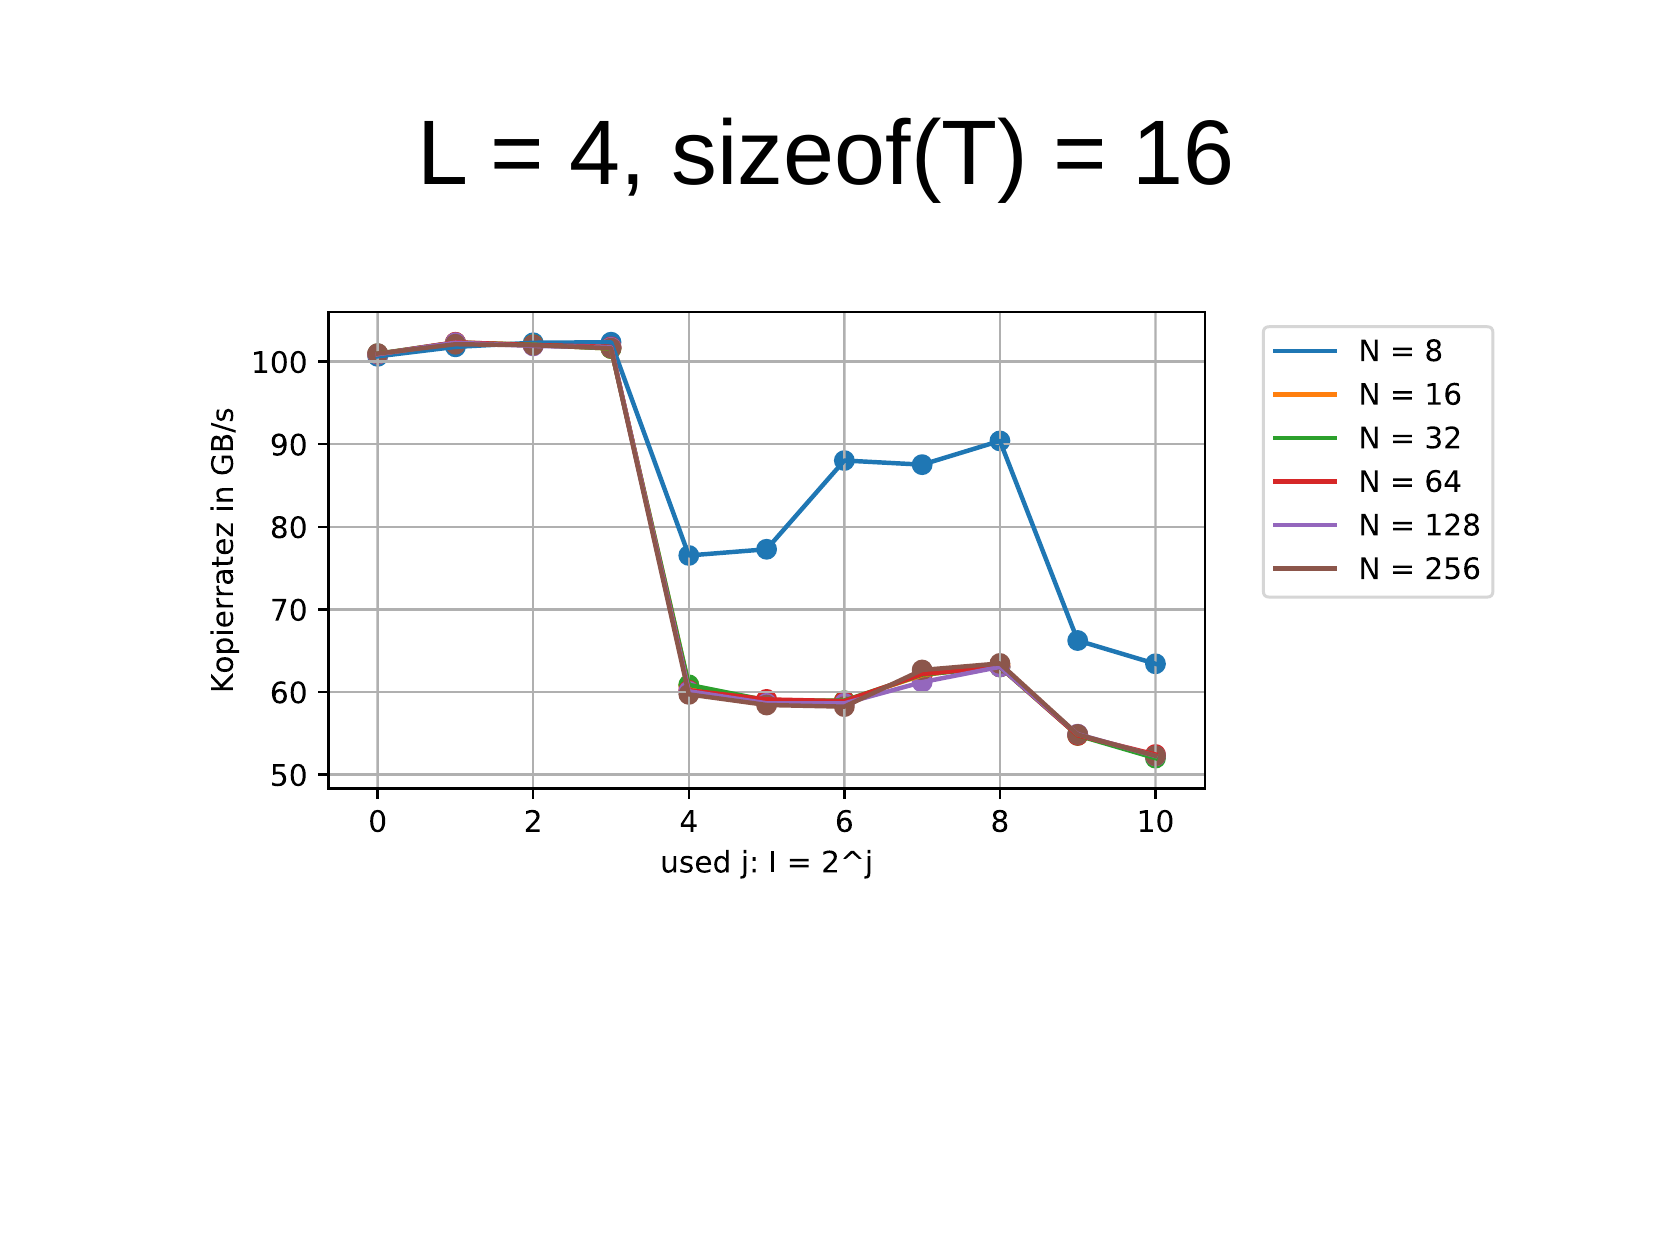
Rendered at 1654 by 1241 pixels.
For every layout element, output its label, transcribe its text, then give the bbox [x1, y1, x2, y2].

picture [188, 280, 1514, 898]
title L = 4, sizeof(T) = 16 [82, 49, 1571, 257]
